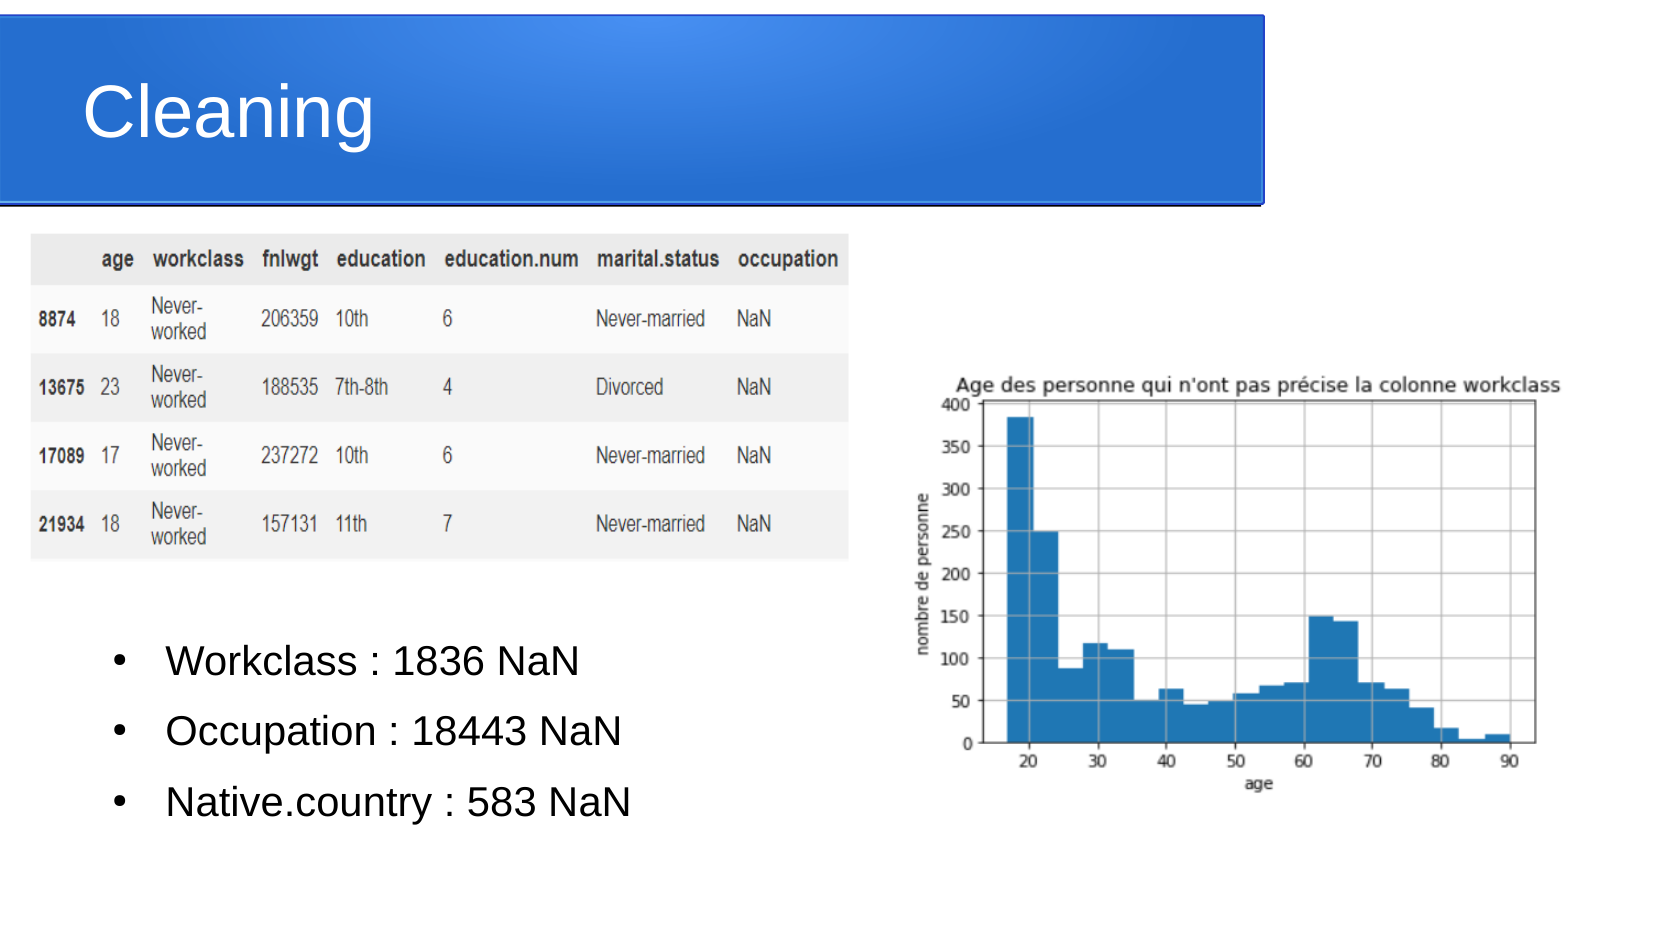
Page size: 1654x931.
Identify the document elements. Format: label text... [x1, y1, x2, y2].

list Workclass : 1836 NaN Occupation : 18443 NaN Native.country : 583 NaN [94, 637, 863, 851]
picture [11, 224, 875, 603]
title Cleaning [82, 35, 1235, 189]
picture [888, 354, 1595, 827]
